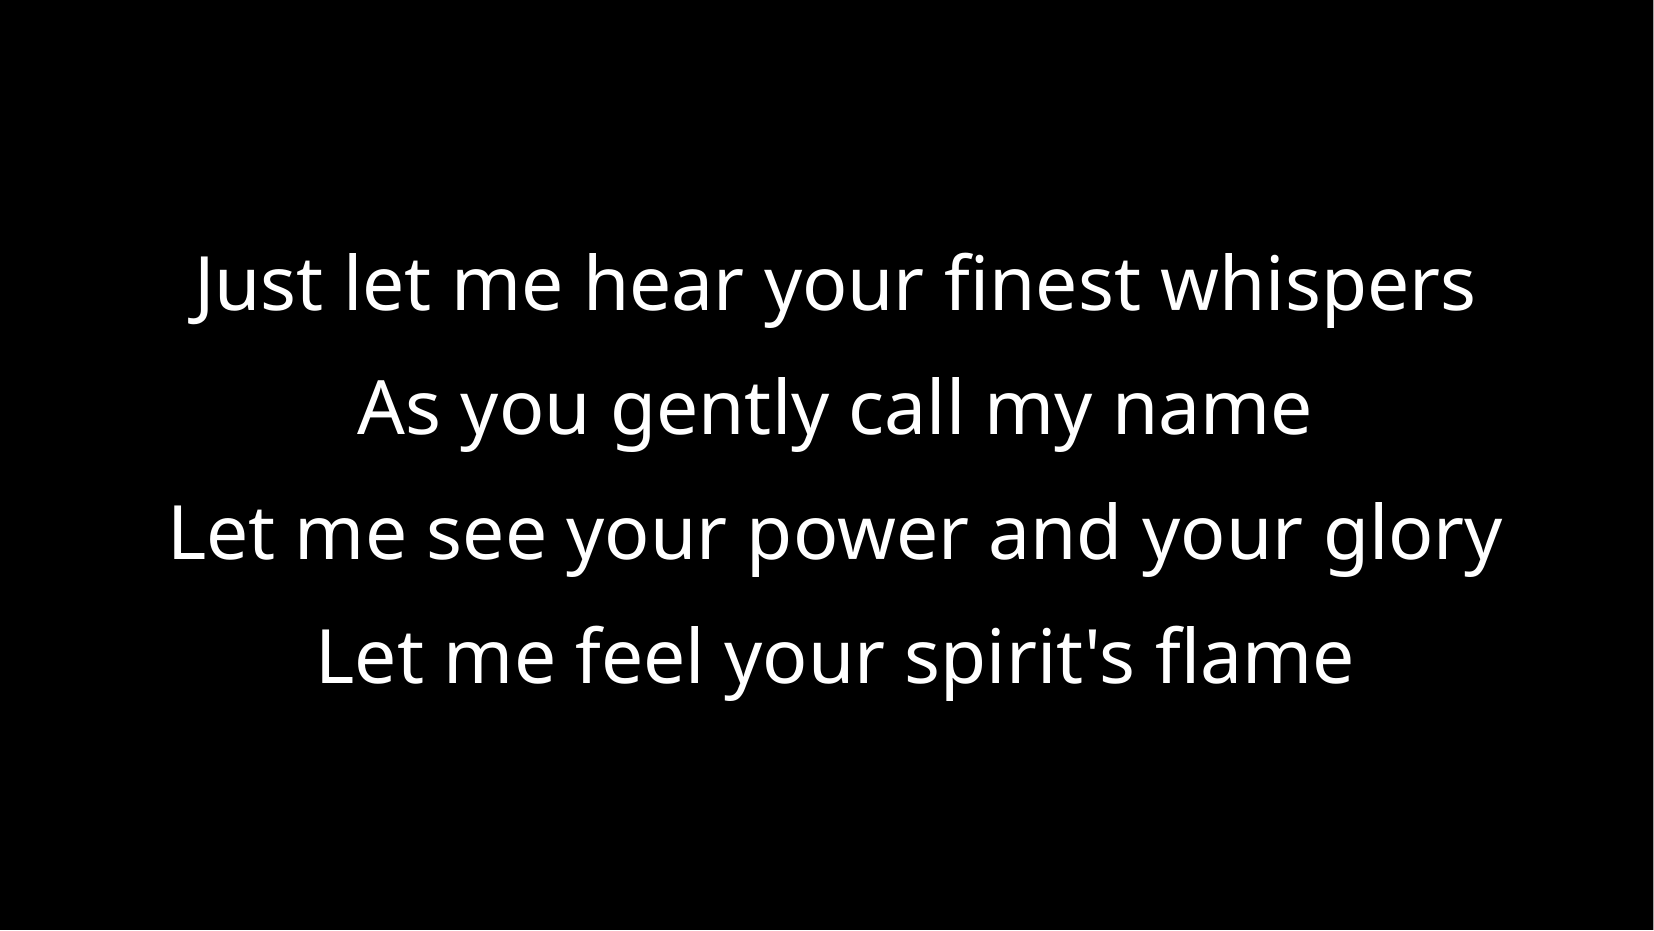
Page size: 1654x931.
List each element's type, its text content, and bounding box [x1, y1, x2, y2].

list Just let me hear your finest whispers As you gently call my name Let me see your power and your glory Let me feel your spirit's flame [0, 230, 1654, 922]
